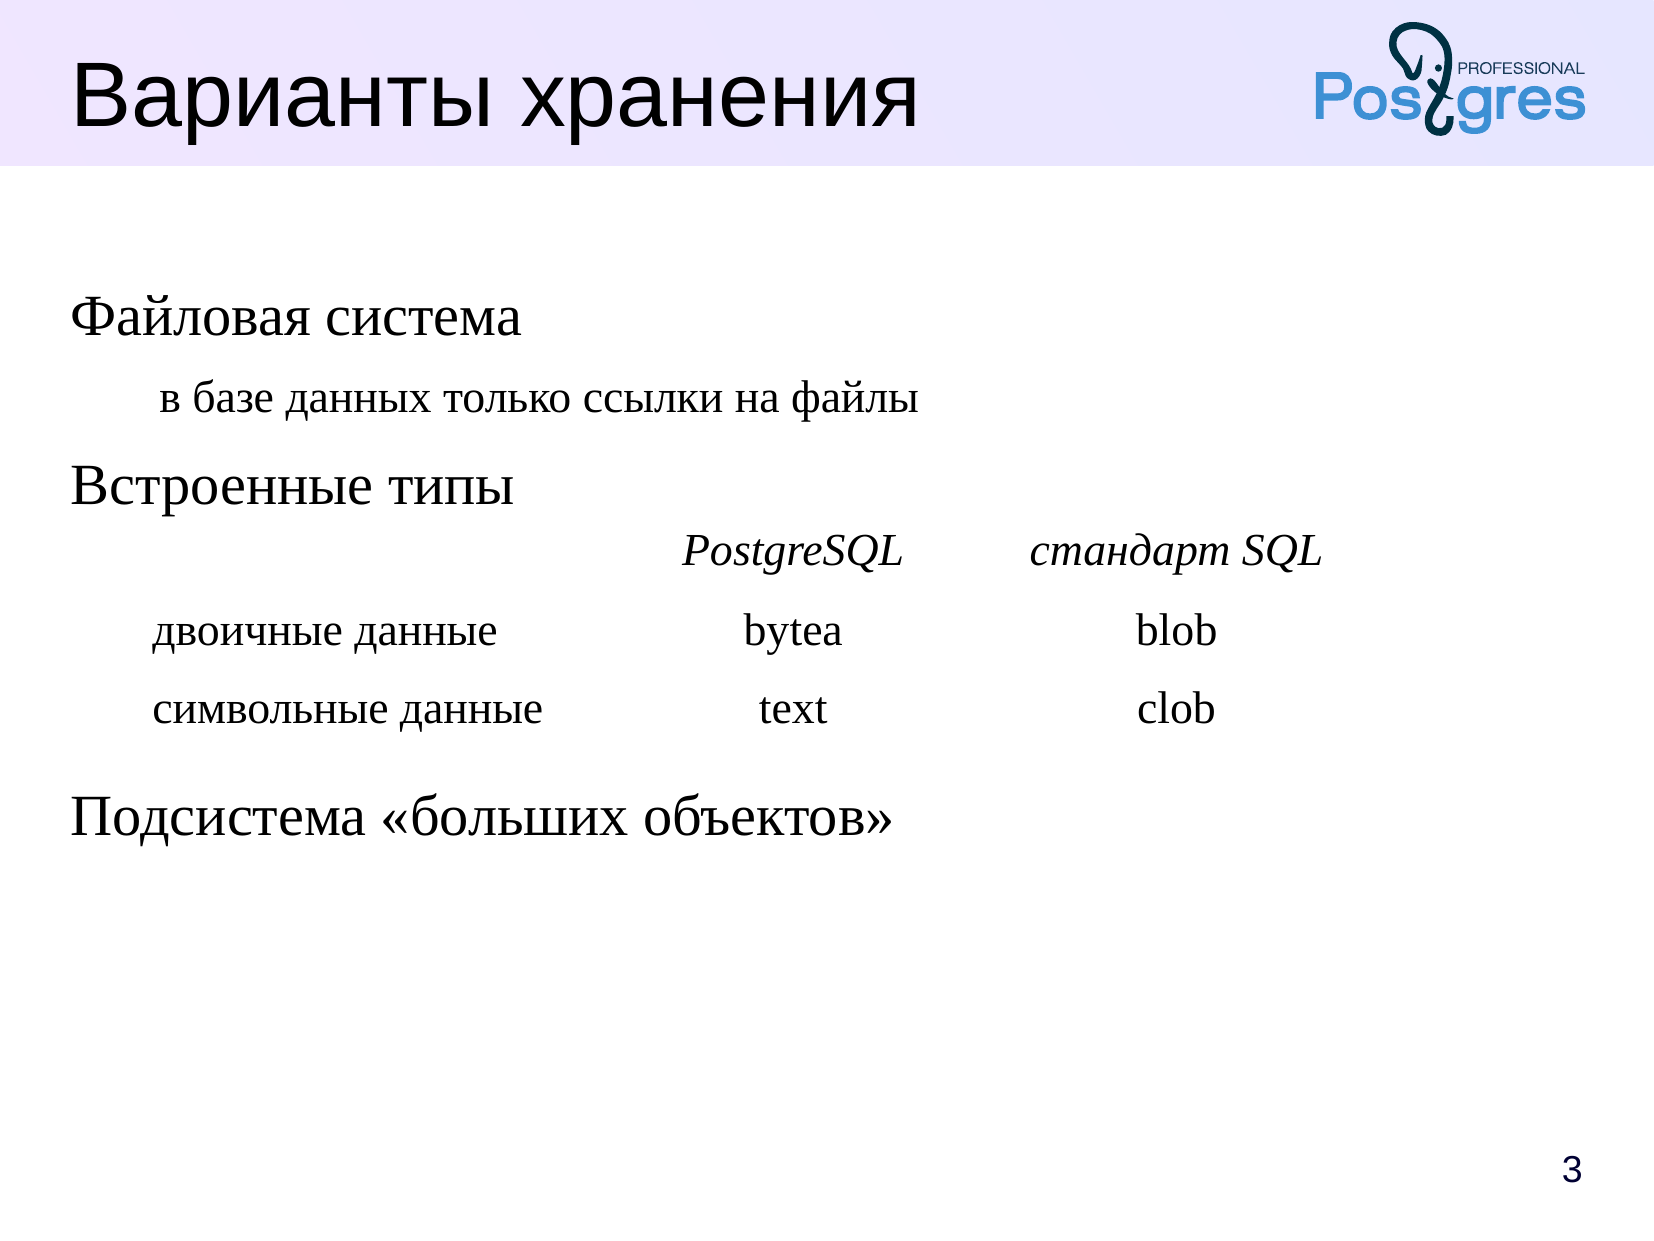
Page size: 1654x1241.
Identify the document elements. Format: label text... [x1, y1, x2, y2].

list Файловая система в базе данных только ссылки на файлы Встроенные типы Подсистема «больших объектов» [70, 283, 1583, 1141]
table_cell text [602, 676, 985, 755]
table_header PostgreSQL [602, 518, 985, 597]
table_header [139, 518, 601, 597]
title Варианты хранения [70, 43, 1241, 147]
table_cell clob [986, 676, 1368, 755]
table_cell символьные данные [139, 676, 601, 755]
table_cell bytea [602, 598, 985, 675]
table_header стандарт SQL [986, 518, 1368, 597]
table_cell blob [986, 598, 1368, 675]
table_cell двоичные данные [139, 598, 601, 675]
